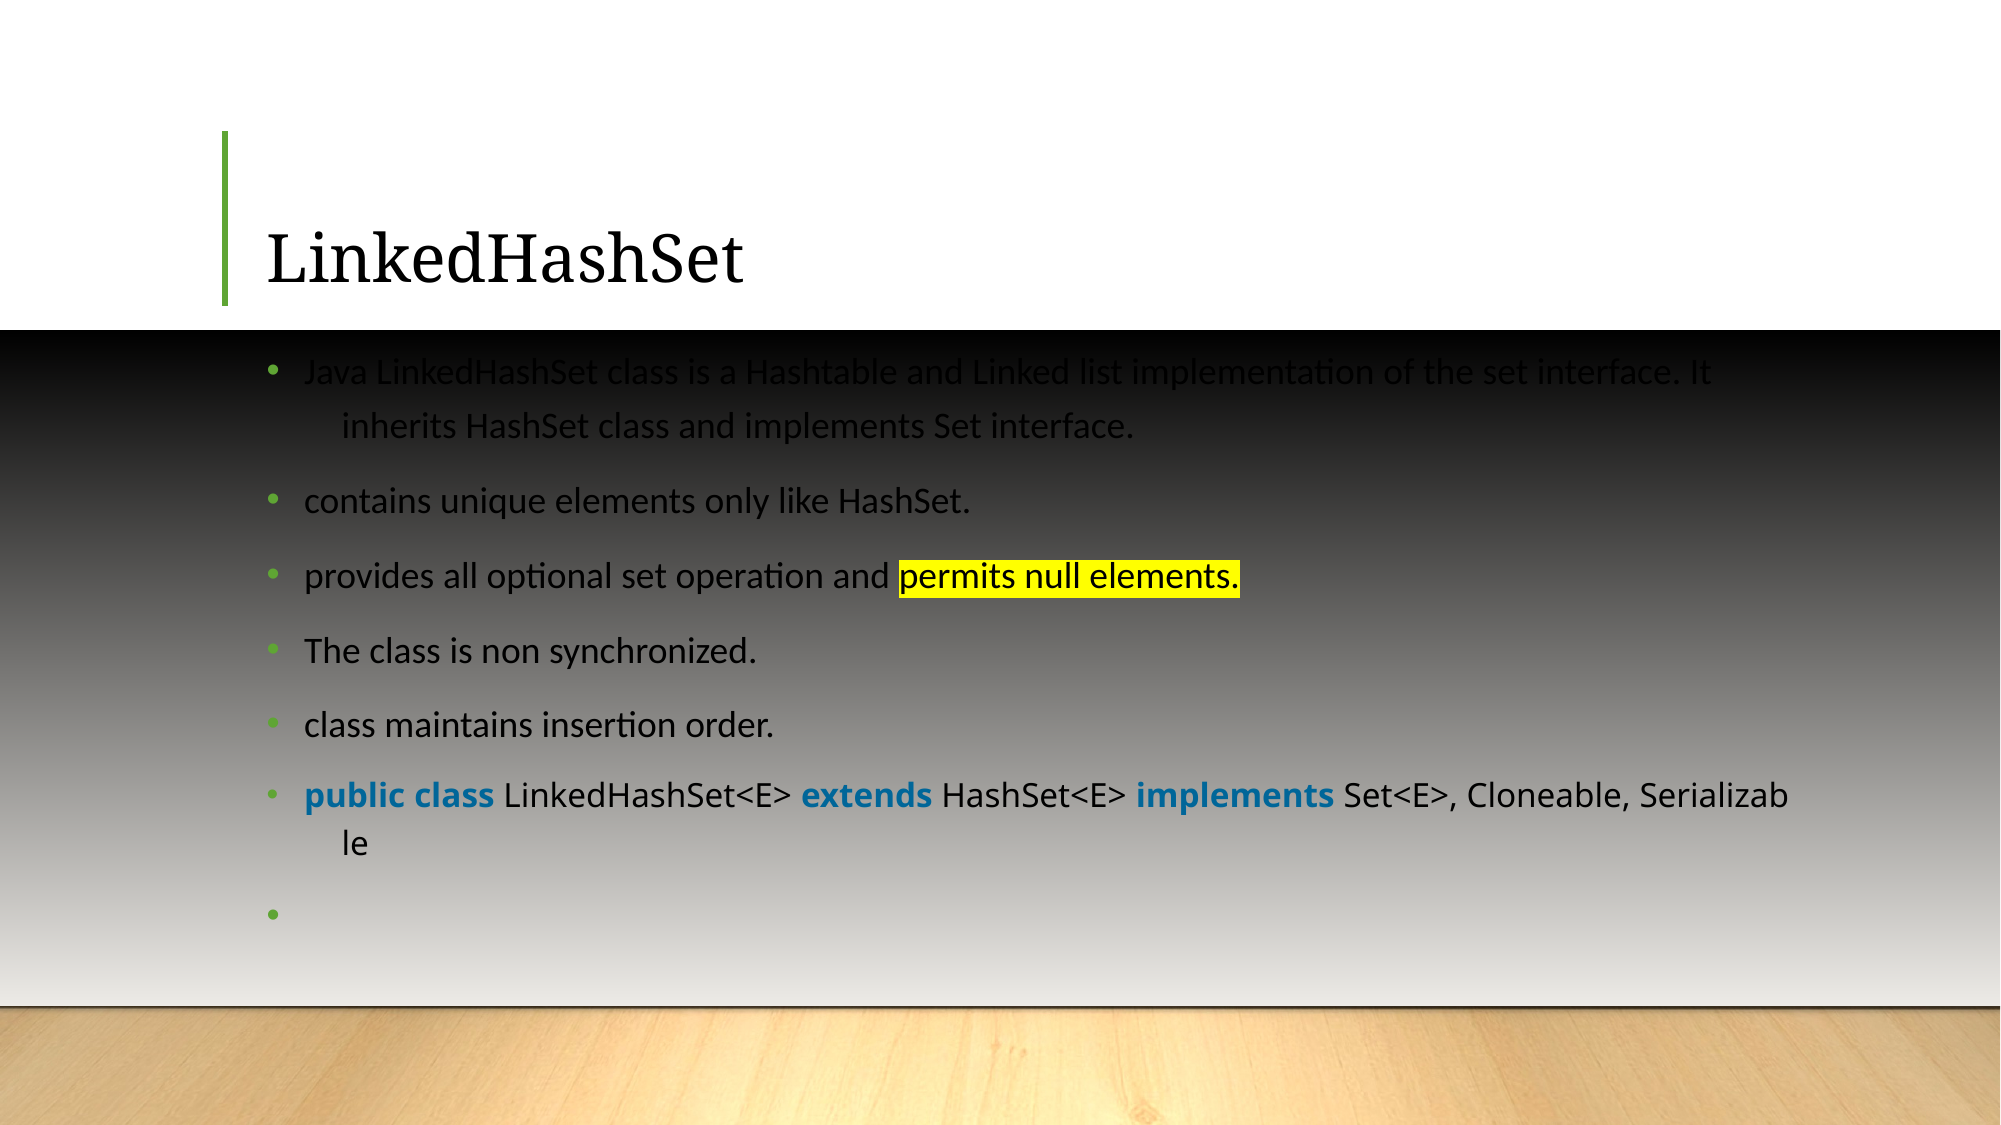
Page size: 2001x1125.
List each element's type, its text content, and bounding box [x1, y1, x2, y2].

title LinkedHashSet [251, 131, 1814, 305]
list Java LinkedHashSet class is a Hashtable and Linked list implementation of the set interface. It inherits HashSet class and implements Set interface. contains unique elements only like HashSet. provides all optional set operation and permits null elements. The class is non synchronized. class maintains insertion order. public class LinkedHashSet<E> extends HashSet<E> implements Set<E>, Cloneable, Serializable [251, 330, 1814, 897]
